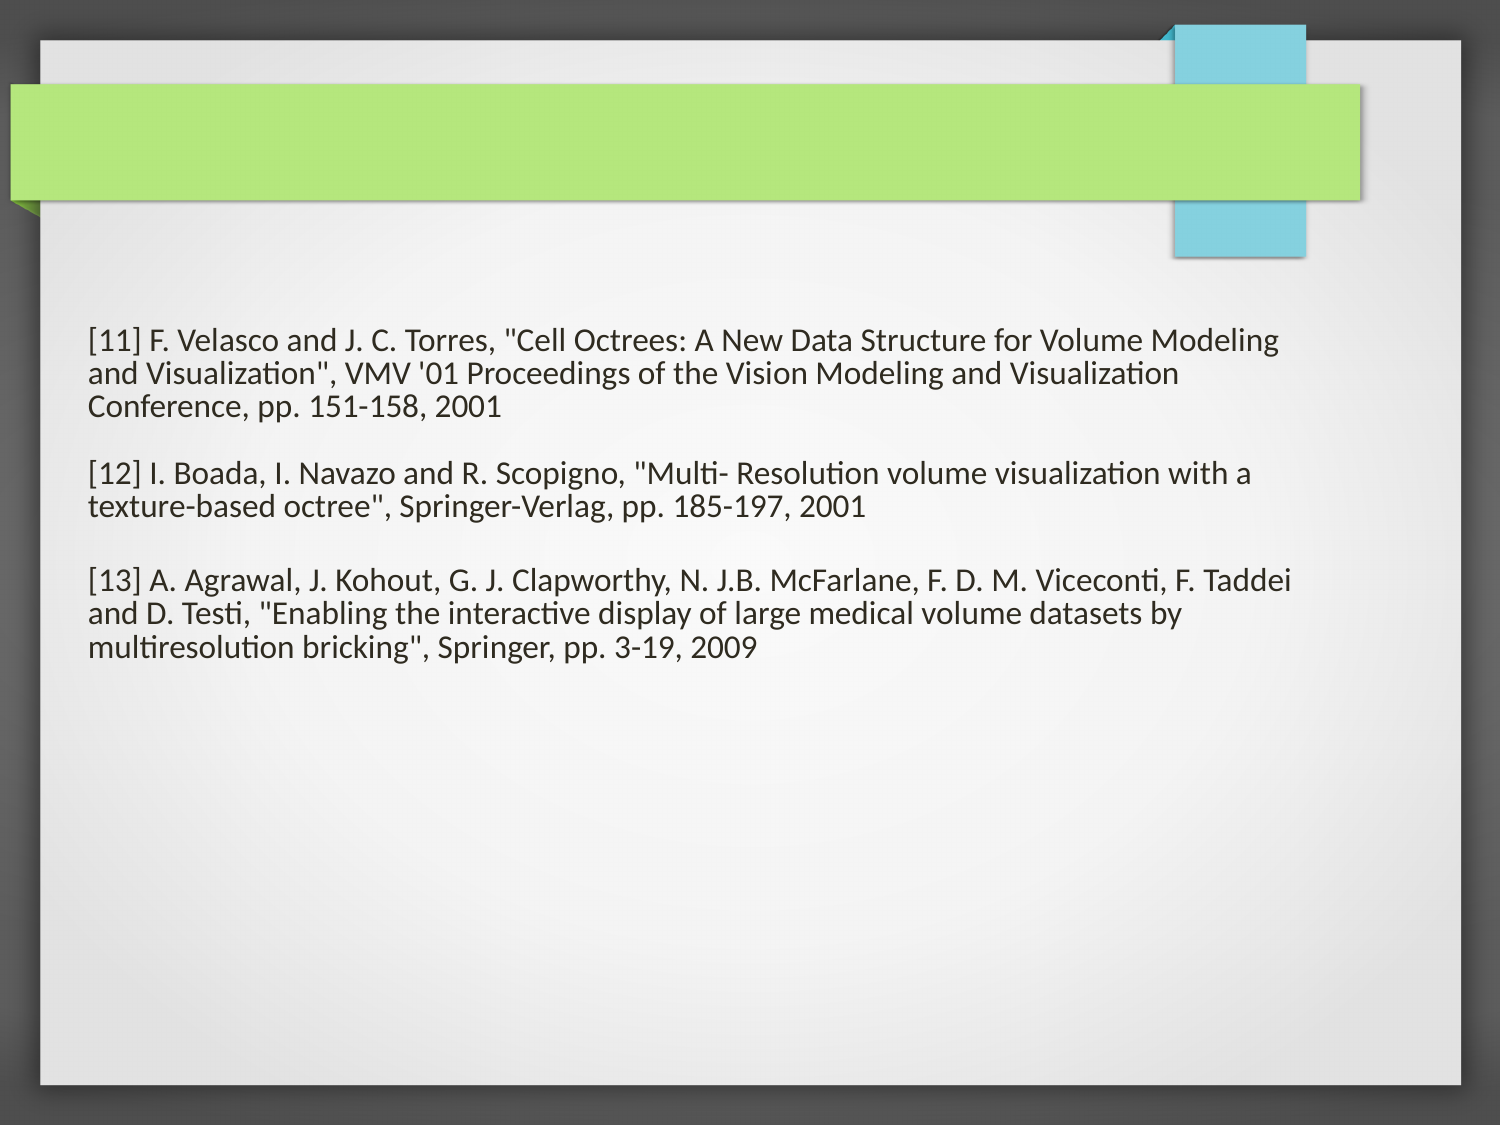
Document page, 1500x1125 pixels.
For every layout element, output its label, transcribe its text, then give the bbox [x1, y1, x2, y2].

picture [0, 0, 1500, 1125]
list [11] F. Velasco and J. C. Torres, "Cell Octrees: A New Data Structure for Volume Modeling and Visualization", VMV '01 Proceedings of the Vision Modeling and Visualization Conference, pp. 151-158, 2001 [12] I. Boada, I. Navazo and R. Scopigno, "Multi- Resolution volume visualization with a texture-based octree", Springer-Verlag, pp. 185-197, 2001 [13] A. Agrawal, J. Kohout, G. J. Clapworthy, N. J.B. McFarlane, F. D. M. Viceconti, F. Taddei and D. Testi, "Enabling the interactive display of large medical volume datasets by multiresolution bricking", Springer, pp. 3-19, 2009 [72, 318, 1323, 1107]
